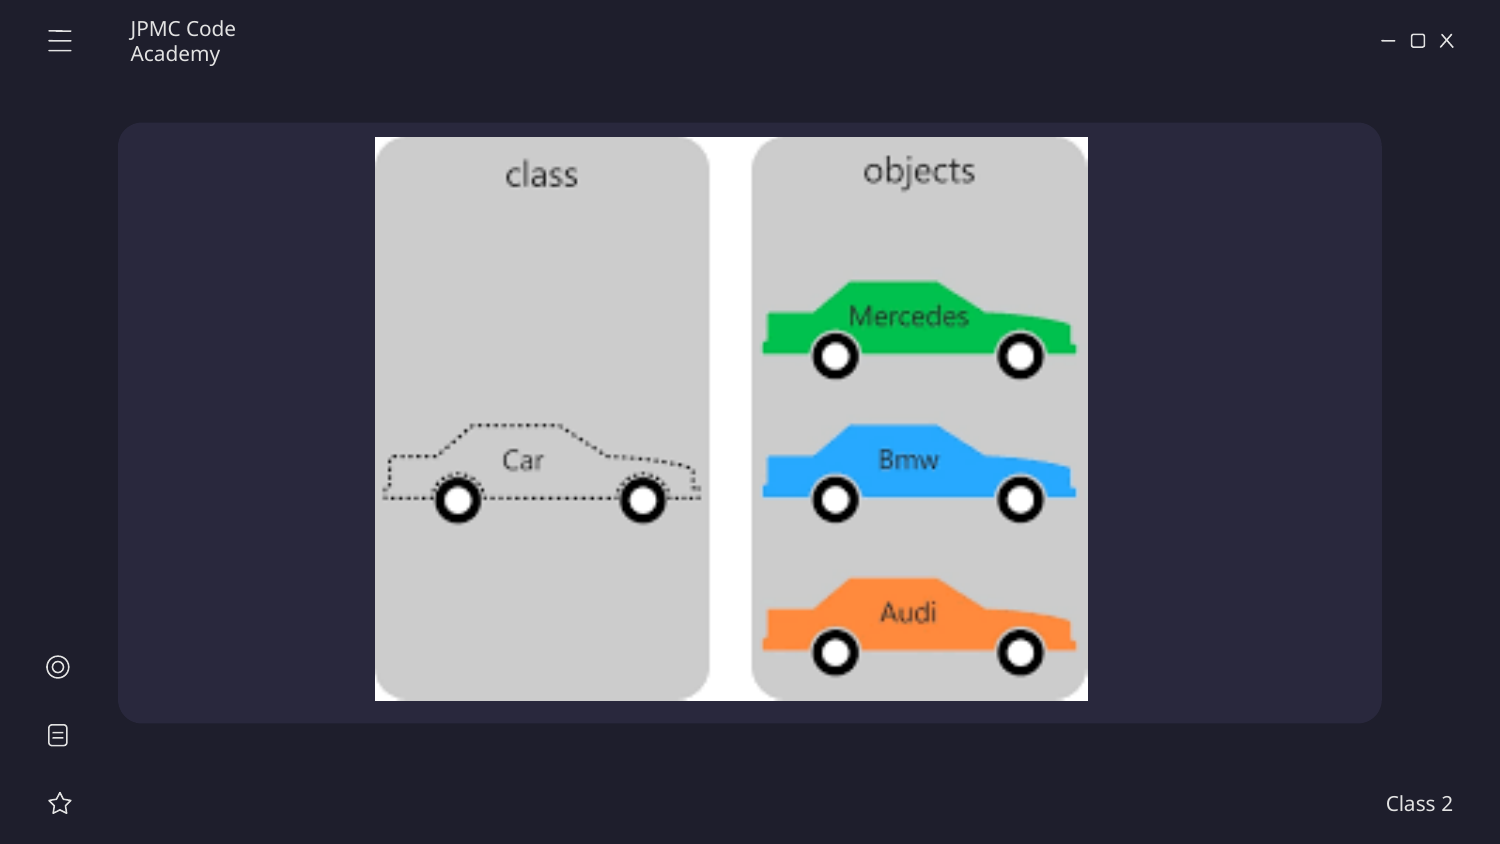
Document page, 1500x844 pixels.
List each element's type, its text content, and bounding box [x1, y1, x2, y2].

subtitle JPMC Code Academy [130, 18, 306, 64]
subtitle Class 2 [1278, 780, 1453, 826]
picture [375, 137, 1088, 701]
